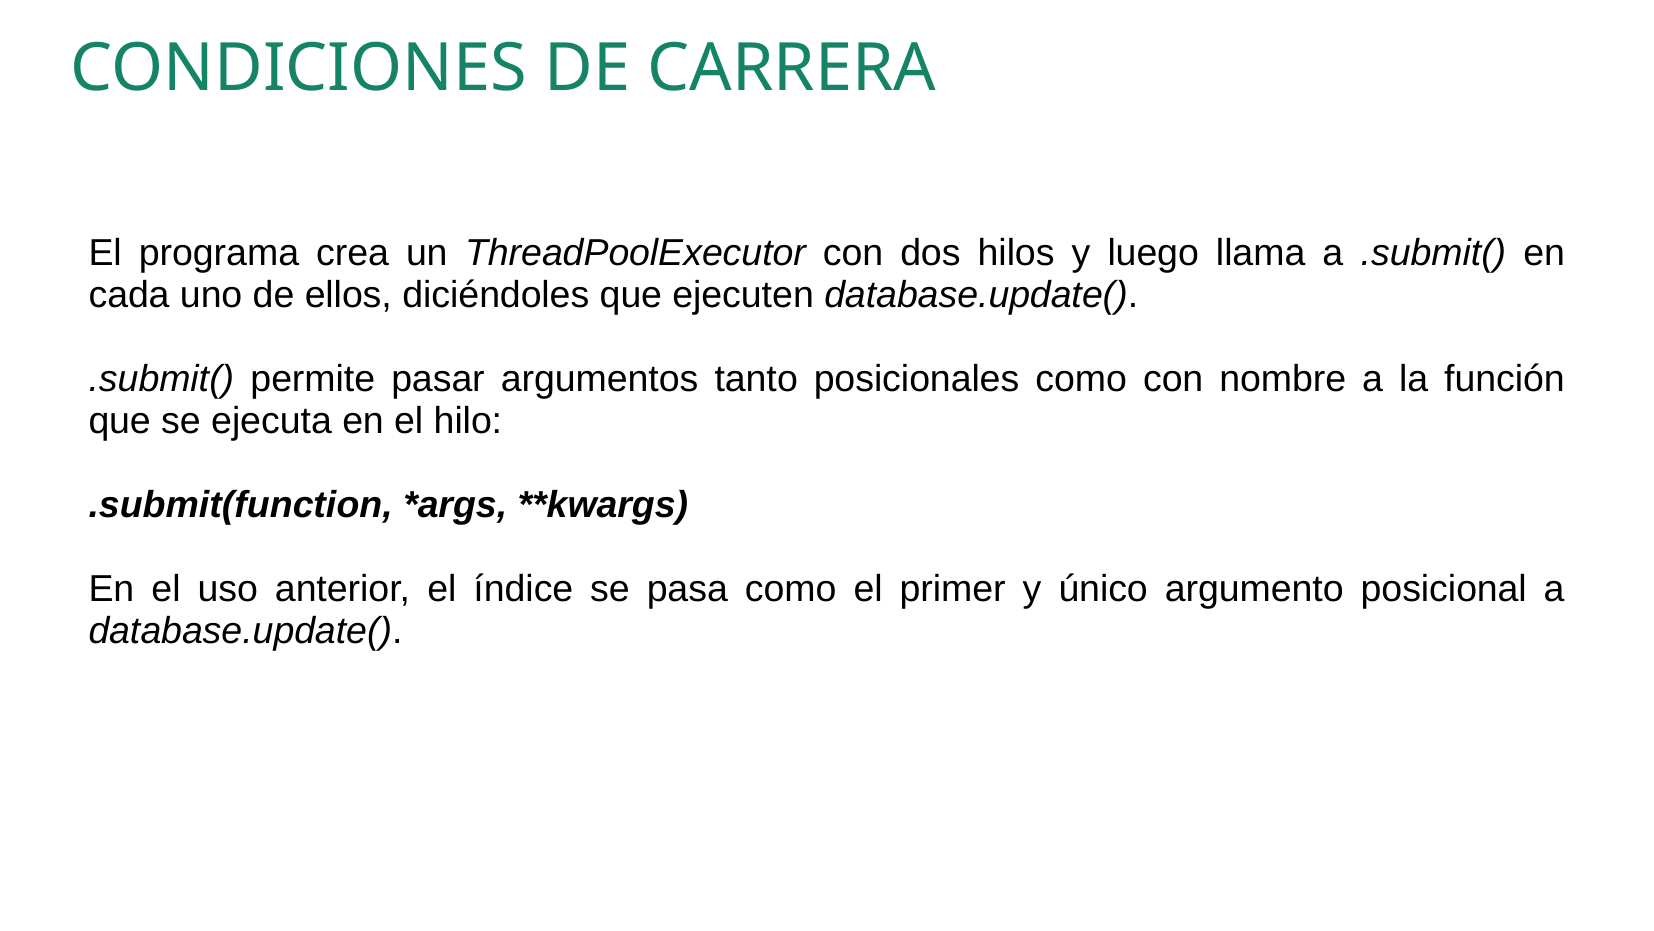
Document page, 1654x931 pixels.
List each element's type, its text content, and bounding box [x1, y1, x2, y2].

text_box El programa crea un ThreadPoolExecutor con dos hilos y luego llama a .submit() en cada uno de ellos, diciéndoles que ejecuten database.update(). .submit() permite pasar argumentos tanto posicionales como con nombre a la función que se ejecuta en el hilo: .submit(function, *args, **kwargs) En el uso anterior, el índice se pasa como el primer y único argumento posicional a database.update(). [73, 224, 1580, 744]
title CONDICIONES DE CARRERA [70, 0, 1447, 159]
